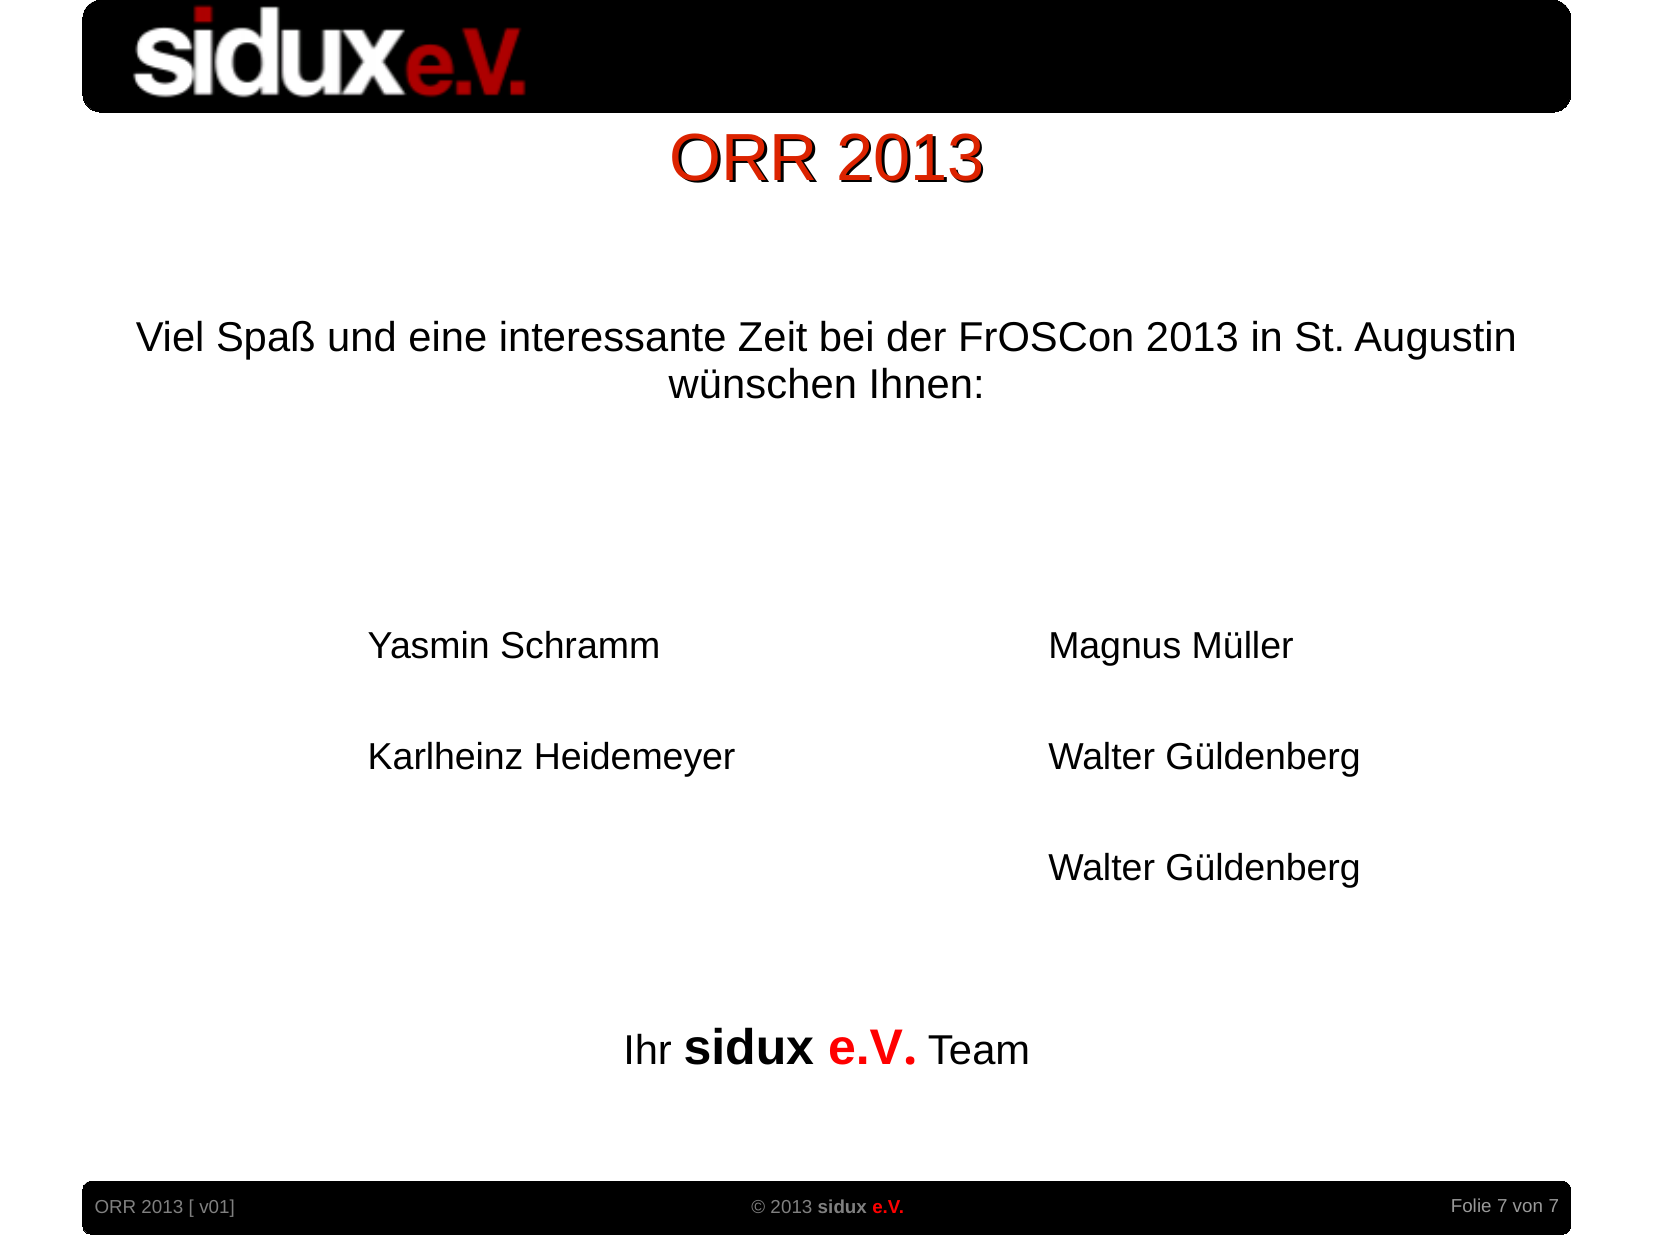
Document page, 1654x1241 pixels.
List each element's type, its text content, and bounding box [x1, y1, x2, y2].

picture [113, 0, 532, 110]
text_box ORR 2013 [82, 112, 1571, 213]
table_cell Karlheinz Heidemeyer [362, 730, 760, 785]
table_cell [1451, 674, 1642, 730]
table_cell [1451, 841, 1642, 978]
table_cell Walter Güldenberg [1042, 840, 1451, 978]
table_header [1451, 619, 1642, 674]
table_cell Walter Güldenberg [1042, 730, 1451, 785]
table_cell [118, 730, 362, 785]
table_header Magnus Müller [1042, 619, 1451, 674]
table_header [760, 619, 1042, 674]
table_cell [362, 785, 760, 840]
table_cell [362, 840, 760, 978]
table_cell [1043, 786, 1451, 840]
table_cell [1452, 785, 1642, 840]
table_cell [760, 785, 1042, 840]
table_cell [760, 730, 1042, 785]
text_box Viel Spaß und eine interessante Zeit bei der FrOSCon 2013 in St. Augustin wünschen Ihnen: Ihr sidux e.V. Team [82, 224, 1571, 1170]
table_cell [118, 840, 362, 978]
table_header Yasmin Schramm [362, 619, 760, 674]
table_cell [760, 674, 1042, 730]
table_cell [1042, 674, 1451, 730]
table_cell [761, 841, 1042, 978]
table_cell [118, 674, 362, 730]
table_header [118, 619, 362, 674]
table_cell [118, 785, 362, 840]
table_cell [1451, 730, 1642, 785]
table_cell [362, 674, 760, 730]
